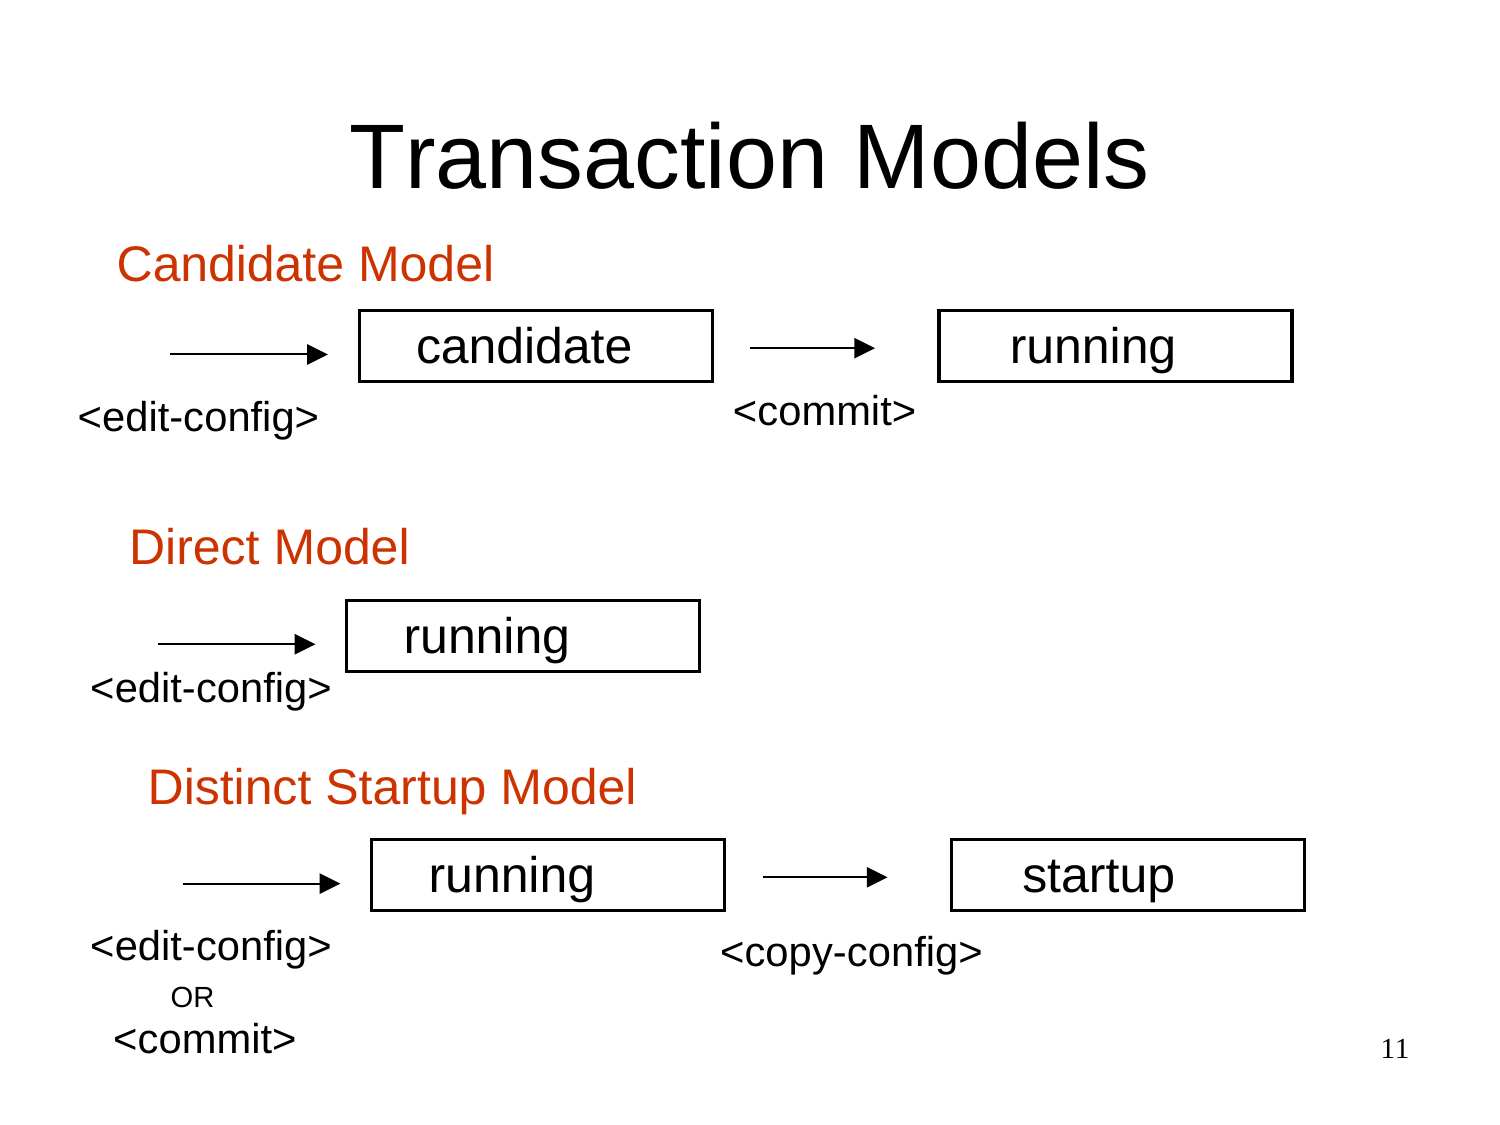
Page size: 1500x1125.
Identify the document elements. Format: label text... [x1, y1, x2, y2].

text_box <commit> [718, 379, 932, 442]
text_box running [371, 839, 725, 911]
text_box candidate [359, 310, 713, 382]
text_box Candidate Model [101, 228, 510, 300]
text_box <edit-config> OR <commit> [75, 915, 347, 1071]
text_box running [346, 600, 700, 672]
text_box <edit-config> [63, 385, 335, 448]
text_box Direct Model [114, 511, 425, 584]
text_box <copy-config> [705, 921, 998, 984]
text_box running [939, 310, 1292, 382]
text_box <edit-config> [75, 657, 347, 719]
text_box startup [951, 839, 1305, 911]
title Transaction Models [75, 61, 1426, 216]
text_box Distinct Startup Model [132, 751, 652, 823]
